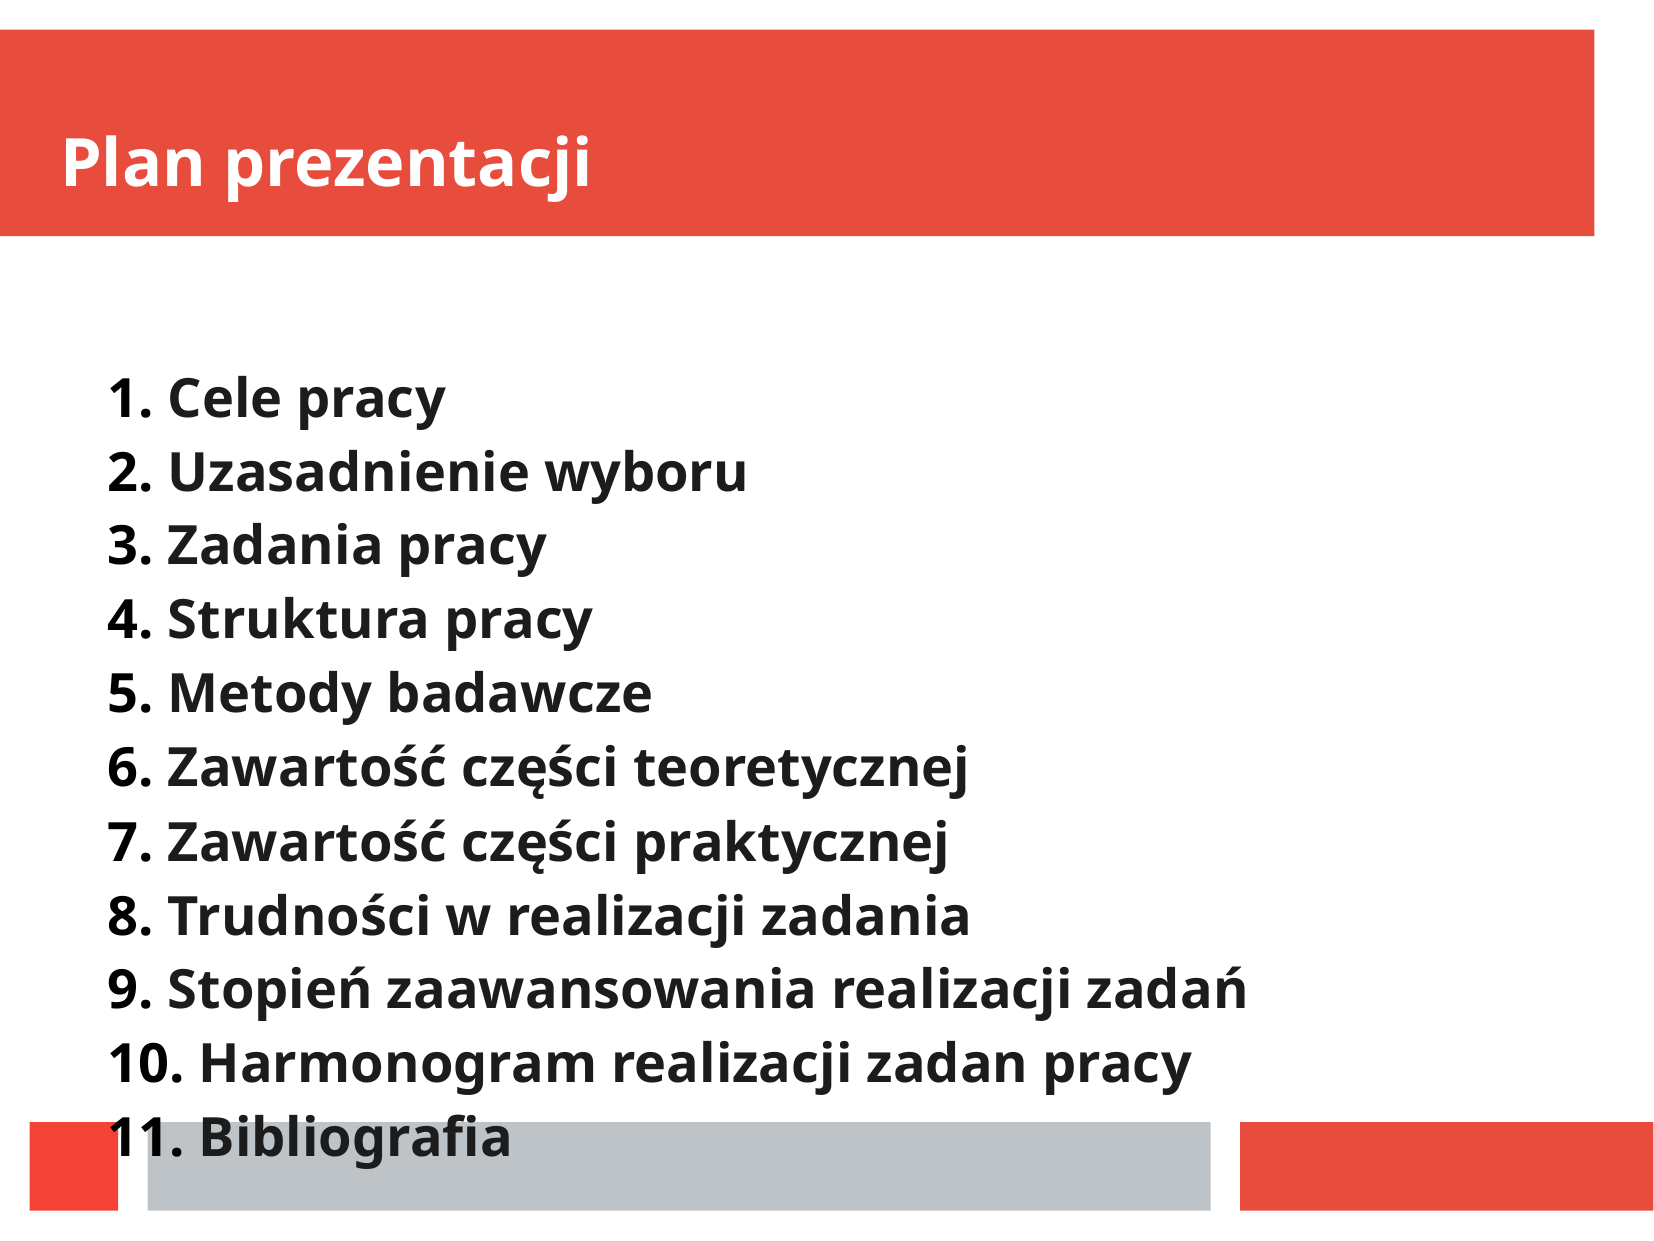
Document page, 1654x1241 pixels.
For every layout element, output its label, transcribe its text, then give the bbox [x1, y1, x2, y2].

subtitle Cele pracy Uzasadnienie wyboru Zadania pracy Struktura pracy Metody badawcze Zawartość części teoretycznej Zawartość części praktycznej Trudności w realizacji zadania Stopień zaawansowania realizacji zadań Harmonogram realizacji zadan pracy Bibliografia [71, 285, 1561, 1005]
title Plan prezentacji [60, 0, 1516, 207]
